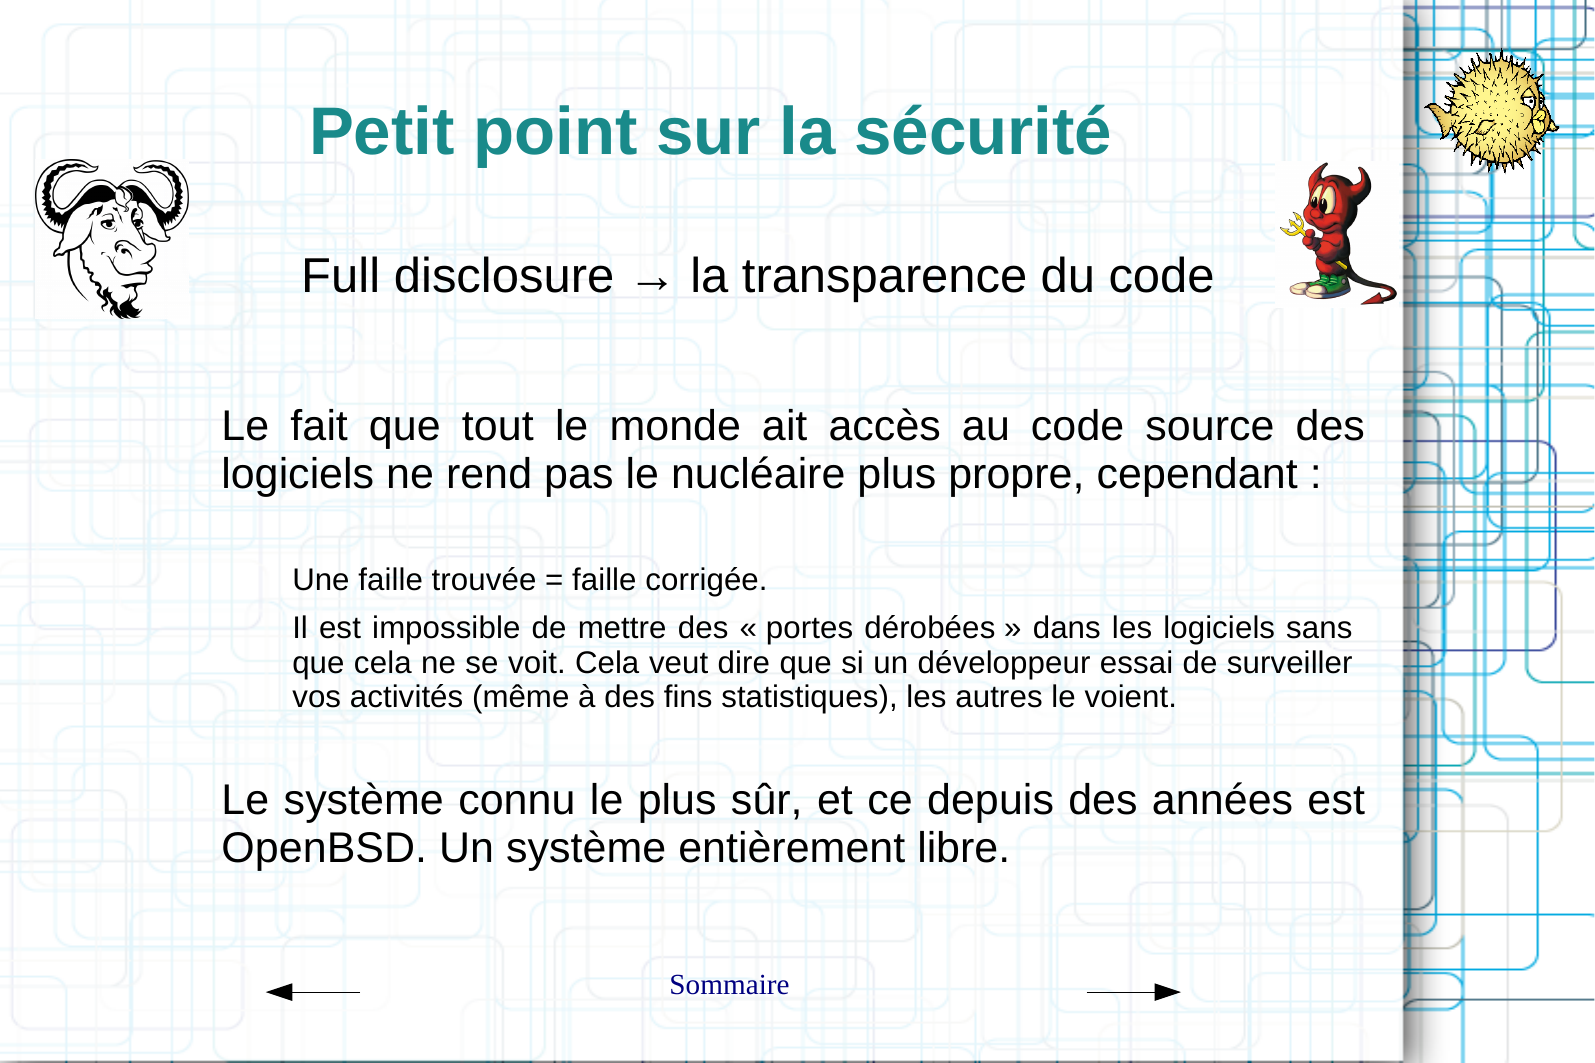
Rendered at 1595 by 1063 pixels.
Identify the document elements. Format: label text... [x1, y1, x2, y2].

picture [0, 0, 1595, 1063]
list Full disclosure → la transparence du code Le fait que tout le monde ait accès au code source des logiciels ne rend pas le nucléaire plus propre, cependant : Une faille trouvée = faille corrigée. Il est impossible de mettre des « portes dérobées » dans les logiciels sans que cela ne se voit. Cela veut dire que si un développeur essai de surveiller vos activités (même à des fins statistiques), les autres le voient. Le système connu le plus sûr, et ce depuis des années est OpenBSD. Un système entièrement libre. [79, 248, 1367, 951]
title Petit point sur la sécurité [56, 42, 1367, 220]
